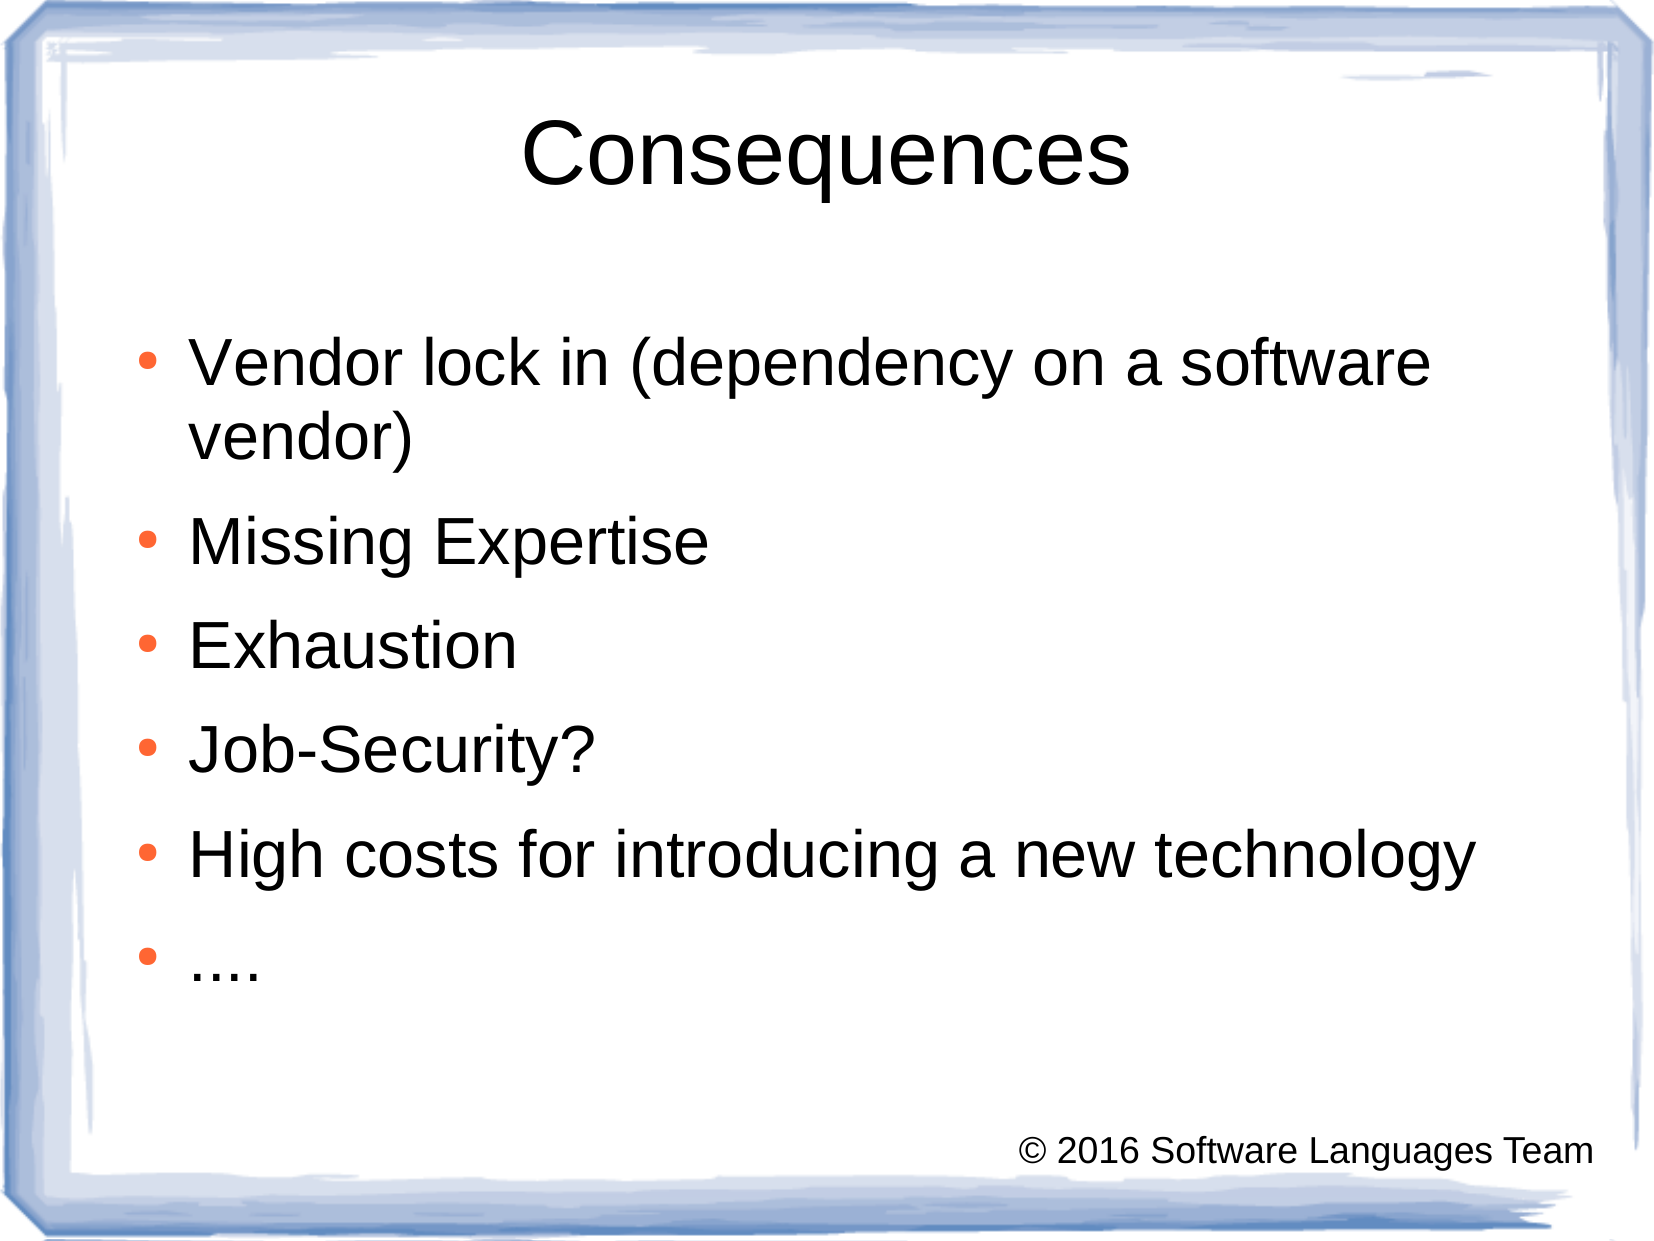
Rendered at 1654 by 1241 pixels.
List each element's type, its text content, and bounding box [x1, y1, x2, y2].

text_box © 2016 Software Languages Team [1003, 1122, 1625, 1182]
title Consequences [82, 49, 1571, 257]
list Vendor lock in (dependency on a software vendor) Missing Expertise Exhaustion Job-Security? High costs for introducing a new technology .... [118, 324, 1571, 1004]
picture [0, 0, 1654, 1241]
